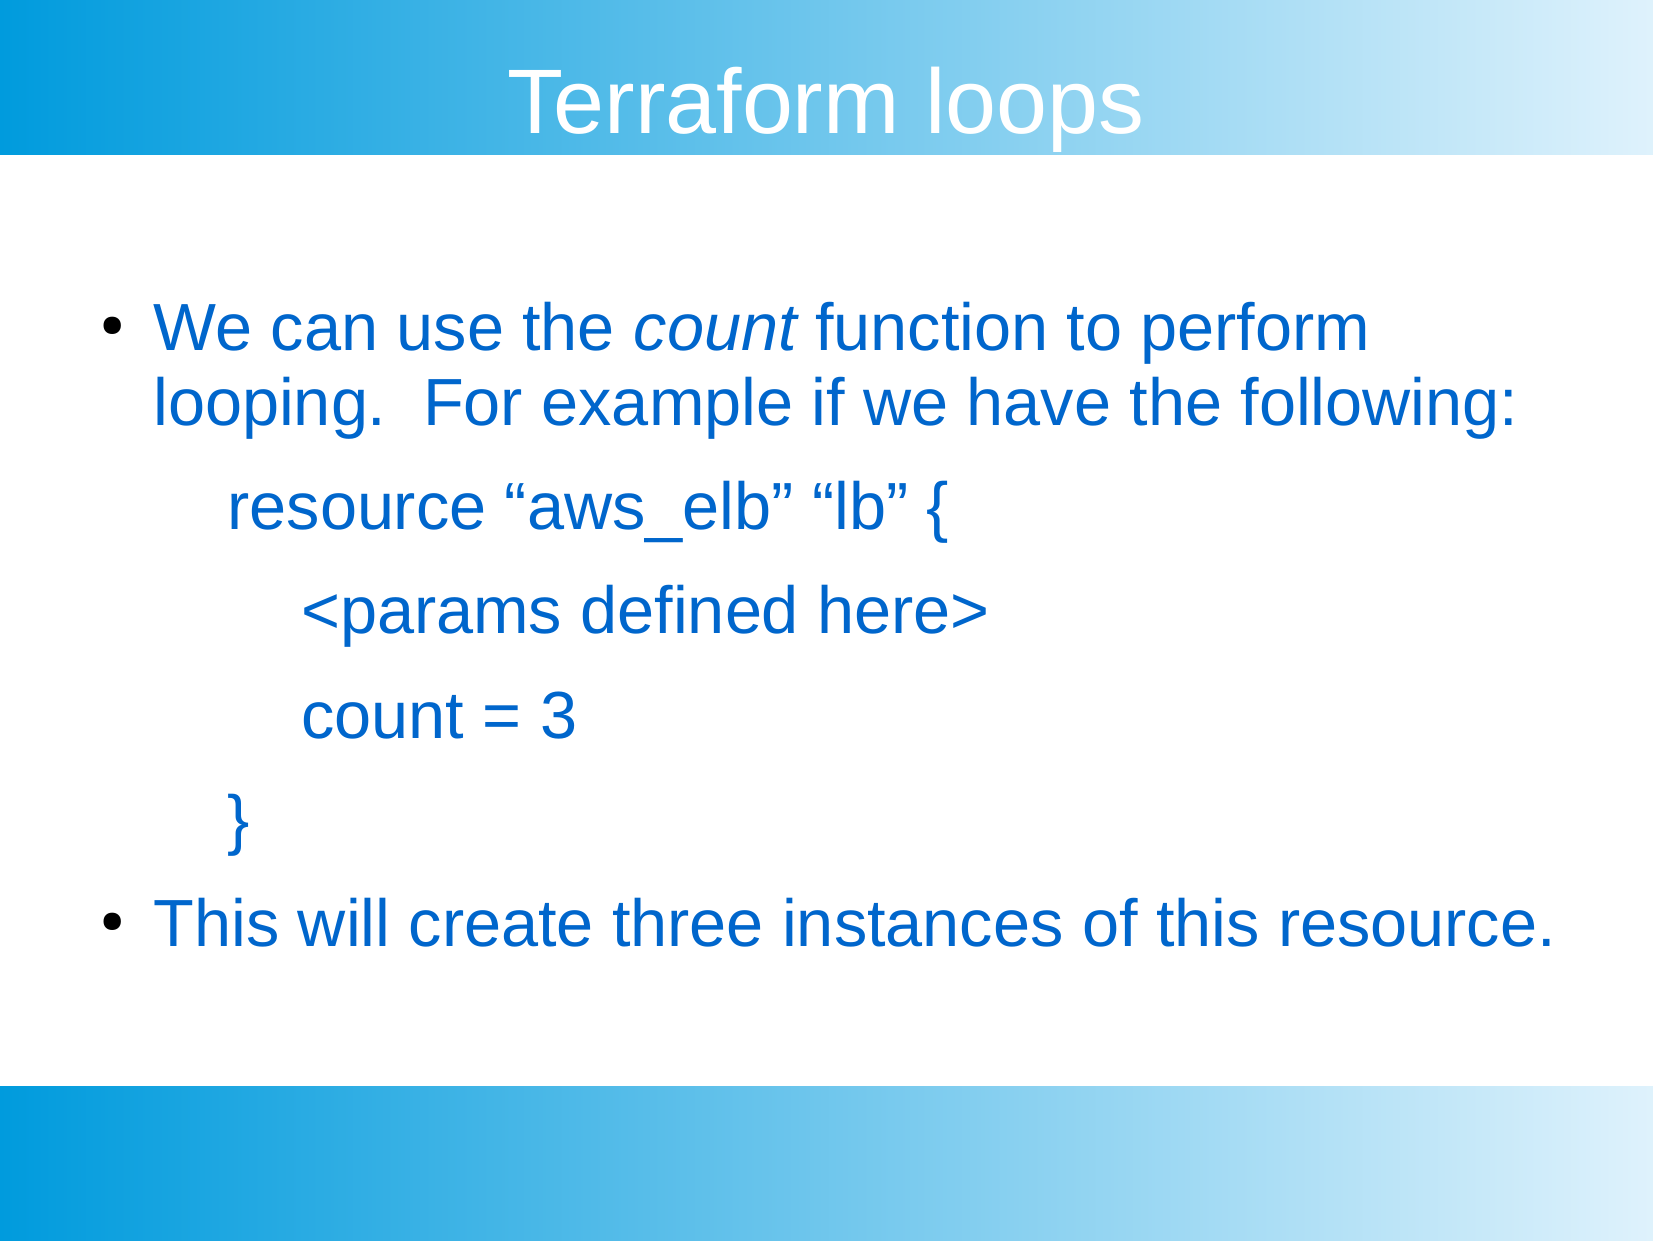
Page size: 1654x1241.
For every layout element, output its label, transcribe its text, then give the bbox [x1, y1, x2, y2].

list We can use the count function to perform looping. For example if we have the following: resource “aws_elb” “lb” { <params defined here> count = 3 } This will create three instances of this resource. [82, 290, 1571, 1010]
title Terraform loops [82, 49, 1571, 155]
